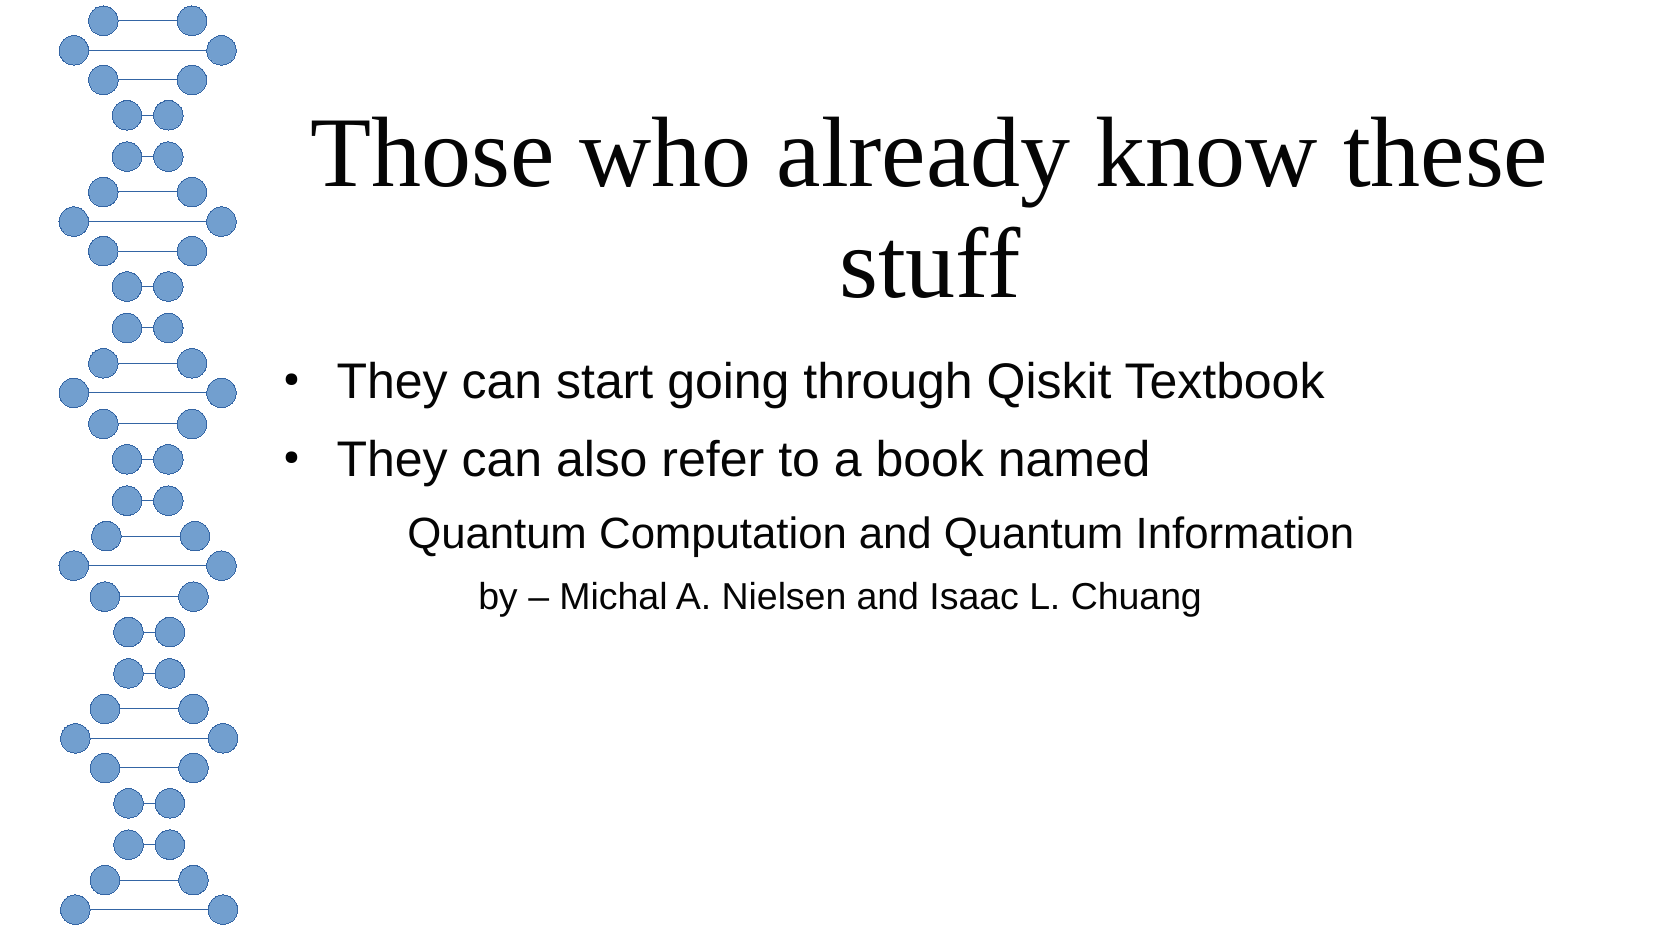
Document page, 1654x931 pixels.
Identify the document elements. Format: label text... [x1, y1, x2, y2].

list They can start going through Qiskit Textbook They can also refer to a book named Quantum Computation and Quantum Information by – Michal A. Nielsen and Isaac L. Chuang [265, 275, 1595, 815]
title Those who already know these stuff [265, 97, 1595, 275]
